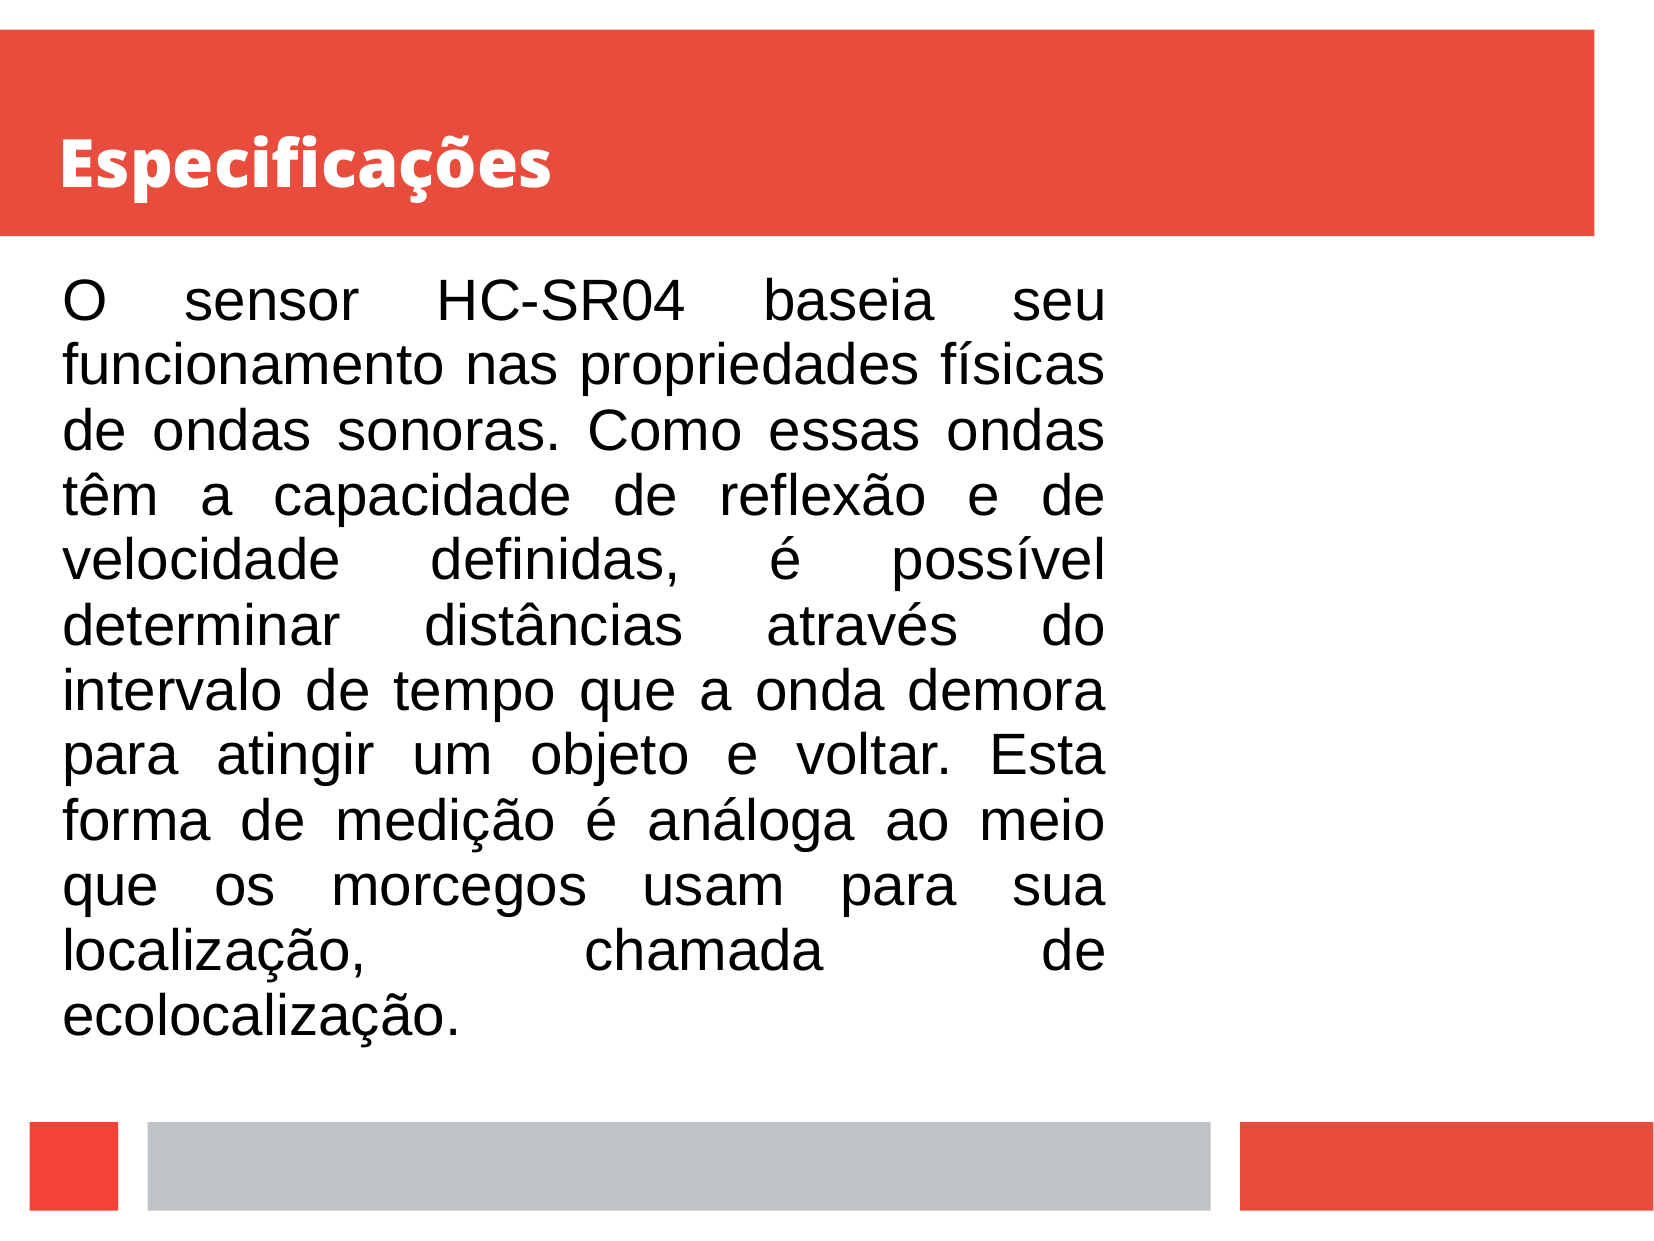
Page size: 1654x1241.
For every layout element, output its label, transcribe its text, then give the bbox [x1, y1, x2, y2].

title Especificações [59, 59, 1595, 207]
text_box O sensor HC-SR04 baseia seu funcionamento nas propriedades físicas de ondas sonoras. Como essas ondas têm a capacidade de reflexão e de velocidade definidas, é possível determinar distâncias através do intervalo de tempo que a onda demora para atingir um objeto e voltar. Esta forma de medição é análoga ao meio que os morcegos usam para sua localização, chamada de ecolocalização. [47, 259, 1123, 1111]
